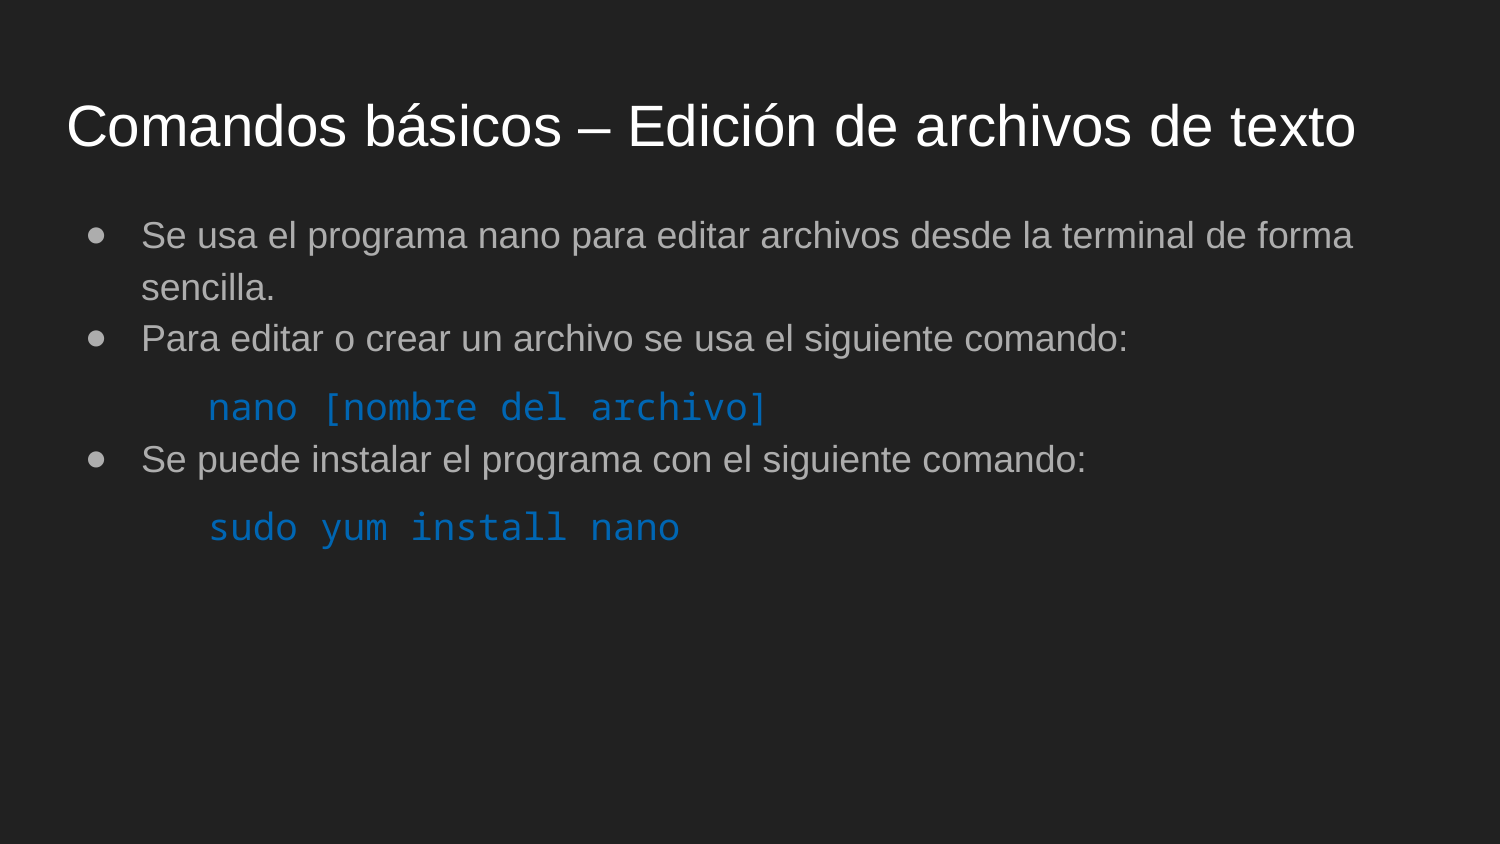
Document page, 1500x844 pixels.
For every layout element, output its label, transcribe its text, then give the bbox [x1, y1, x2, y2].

list Se usa el programa nano para editar archivos desde la terminal de forma sencilla. Para editar o crear un archivo se usa el siguiente comando: nano [nombre del archivo] Se puede instalar el programa con el siguiente comando: sudo yum install nano [51, 189, 1449, 750]
title Comandos básicos – Edición de archivos de texto [51, 72, 1449, 167]
